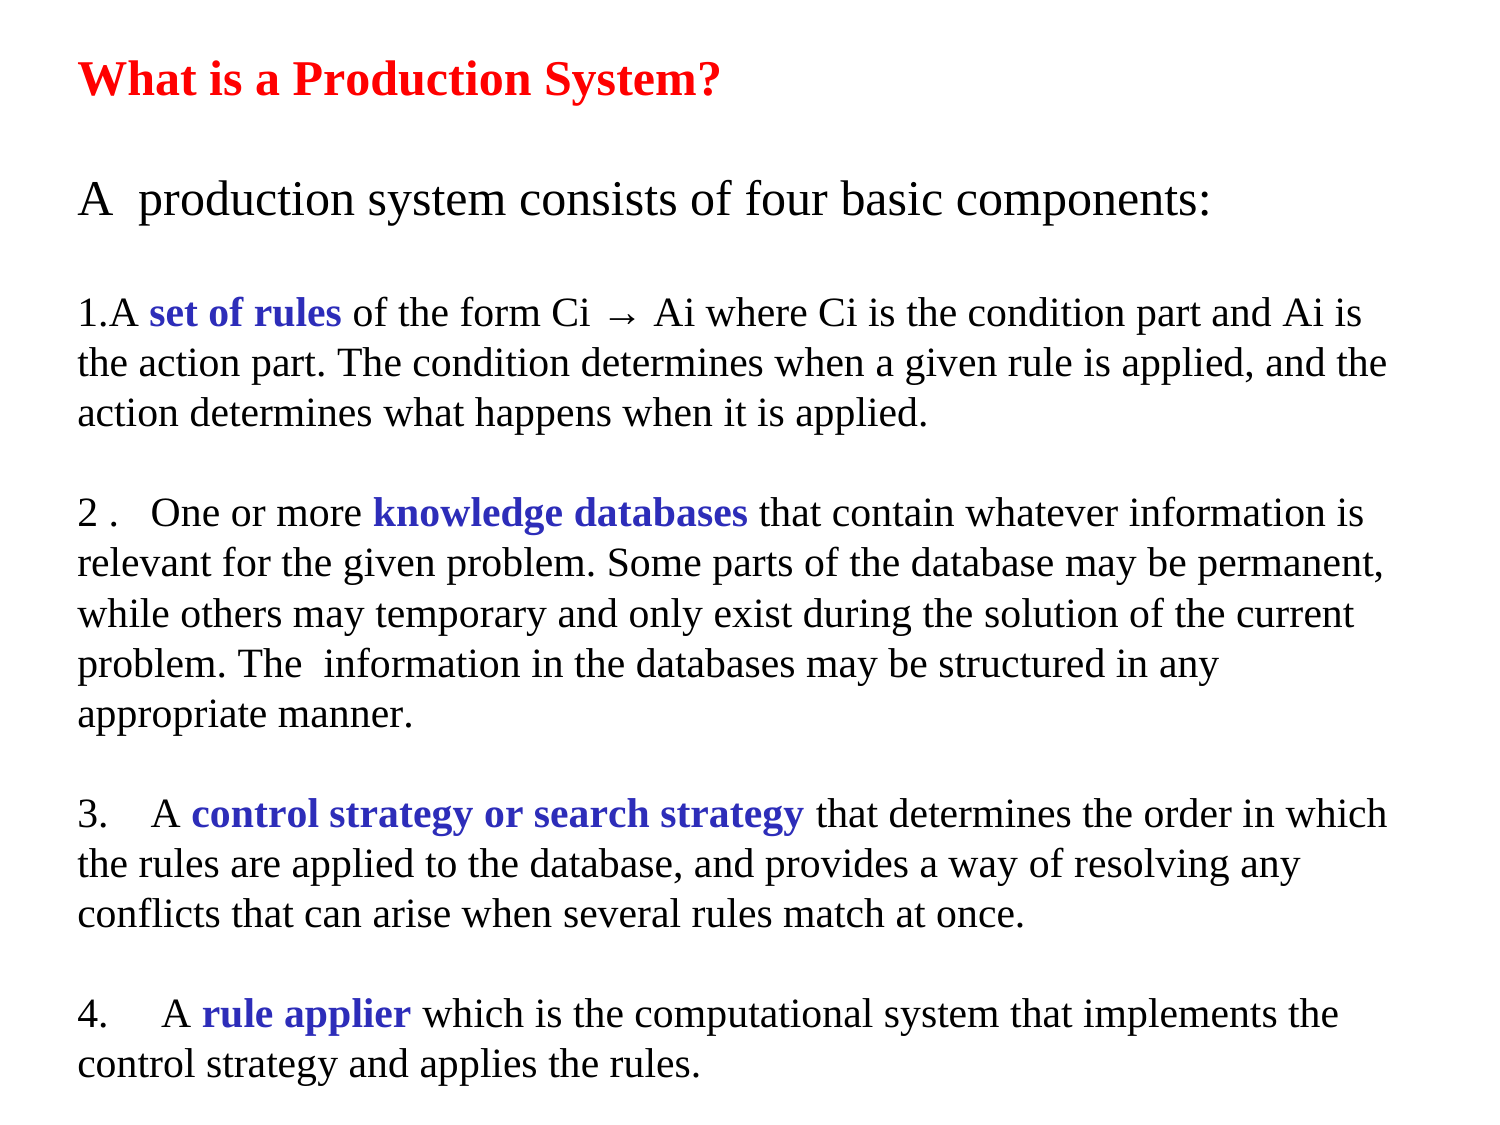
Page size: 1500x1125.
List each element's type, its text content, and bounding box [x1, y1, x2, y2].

text_box What is a Production System? A production system consists of four basic components: A set of rules of the form Ci → Ai where Ci is the condition part and Ai is the action part. The condition determines when a given rule is applied, and the action determines what happens when it is applied. 2 . One or more knowledge databases that contain whatever information is relevant for the given problem. Some parts of the database may be permanent, while others may temporary and only exist during the solution of the current problem. The information in the databases may be structured in any appropriate manner. 3. A control strategy or search strategy that determines the order in which the rules are applied to the database, and provides a way of resolving any conflicts that can arise when several rules match at once. 4. A rule applier which is the computational system that implements the control strategy and applies the rules. [62, 37, 1413, 1125]
